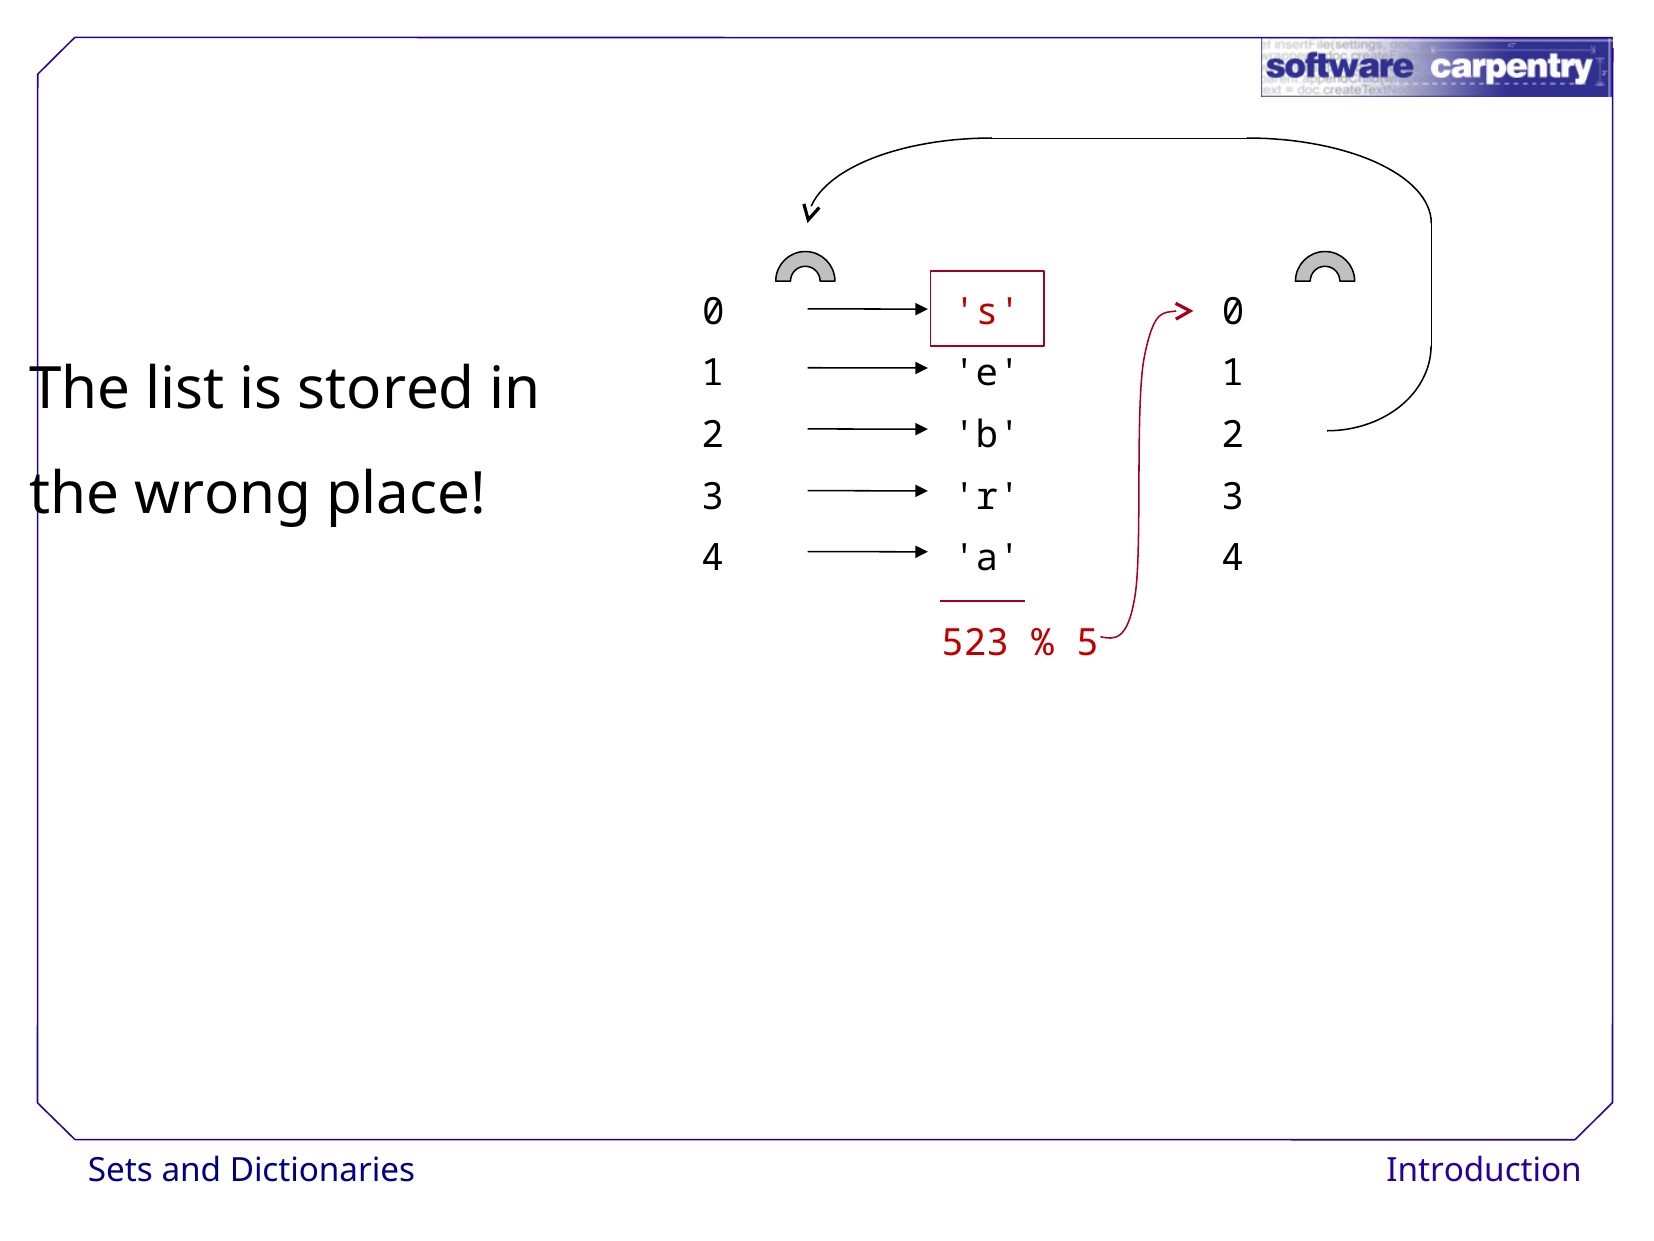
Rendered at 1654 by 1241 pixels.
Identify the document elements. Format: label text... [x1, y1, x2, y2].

text_box 'e' [921, 332, 1053, 393]
table_cell [1299, 341, 1356, 402]
table_cell [779, 523, 836, 583]
text_box 0 [647, 271, 780, 347]
text_box 1 [707, 332, 779, 394]
table_cell [779, 462, 836, 523]
text_box [1297, 251, 1355, 282]
table_header [780, 281, 836, 341]
table_cell [1299, 402, 1356, 462]
text_box [777, 251, 835, 282]
text_box 1 [1166, 332, 1299, 394]
table_cell [1299, 523, 1356, 583]
text_box 3 [707, 455, 779, 517]
text_box 0 [1167, 271, 1300, 347]
text_box 1 [707, 362, 712, 383]
text_box 'a' [921, 516, 1053, 592]
text_box 523 % 5 [921, 602, 1120, 678]
text_box 3 [1166, 455, 1299, 517]
table_cell [1299, 462, 1356, 523]
text_box 'b' [921, 393, 1053, 469]
text_box The list is stored in the wrong place! [14, 308, 707, 534]
text_box 2 [707, 423, 717, 440]
text_box 'r' [921, 469, 1053, 516]
text_box 3 [707, 485, 717, 506]
text_box 2 [1166, 394, 1299, 455]
text_box 0 [709, 304, 719, 321]
text_box 's' [930, 271, 1044, 332]
text_box 2 [707, 394, 779, 455]
table_header [1300, 281, 1356, 341]
table_cell [779, 402, 836, 462]
text_box 4 [1166, 517, 1299, 593]
picture [1261, 39, 1613, 97]
text_box 0 [707, 300, 717, 315]
table_cell [779, 341, 836, 402]
text_box 4 [646, 517, 779, 593]
